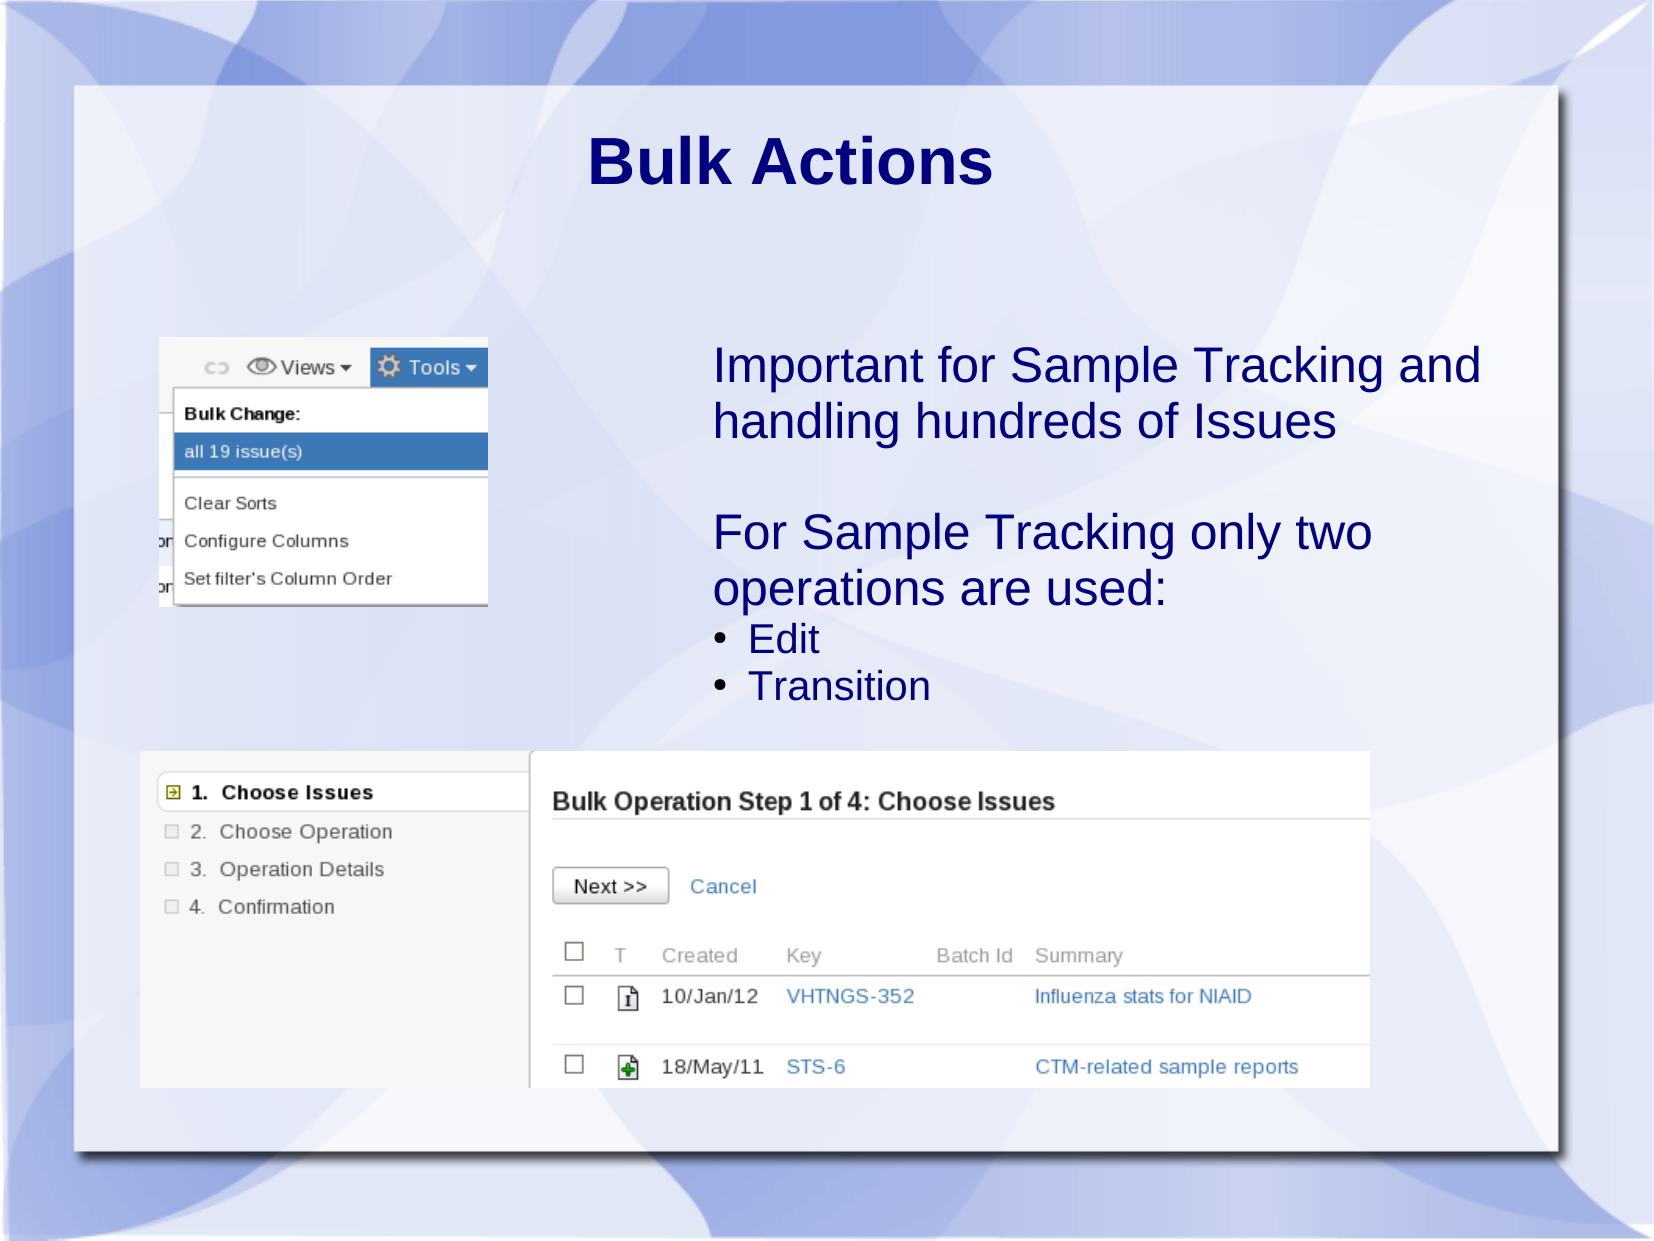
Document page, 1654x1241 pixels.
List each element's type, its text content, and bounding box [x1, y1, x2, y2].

list Bulk Actions [424, 124, 1088, 751]
text_box Important for Sample Tracking and handling hundreds of Issues For Sample Tracking only two operations are used: Edit Transition [712, 337, 1529, 1241]
picture [0, 0, 1654, 1241]
